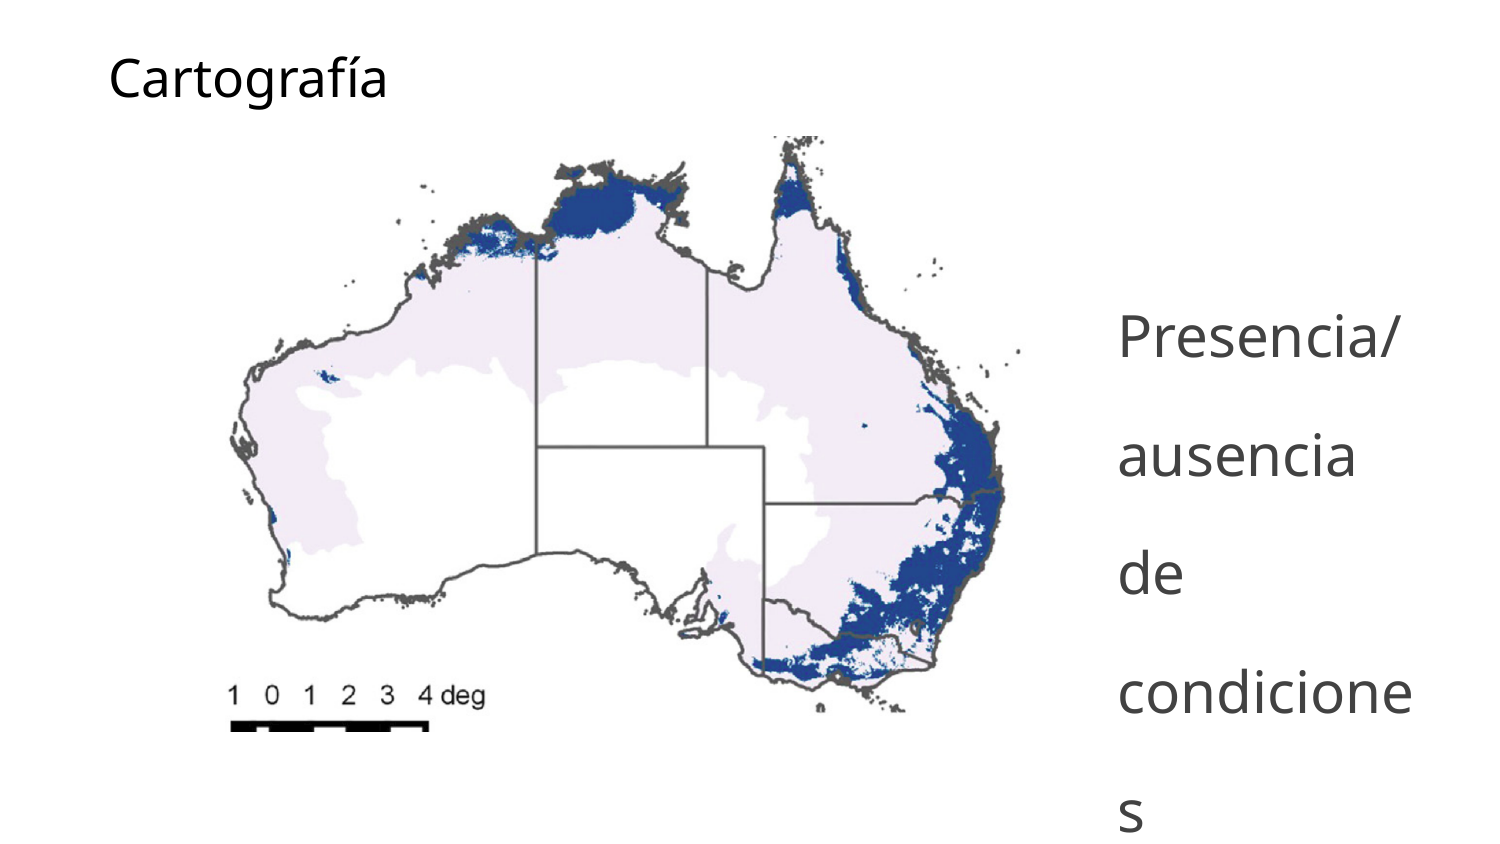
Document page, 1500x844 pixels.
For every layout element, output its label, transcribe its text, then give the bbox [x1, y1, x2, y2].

title Cartografía [108, 29, 1500, 124]
text_box Presencia/ausencia de condiciones ambientales adecuadas [1102, 248, 1430, 844]
picture [217, 136, 1026, 732]
